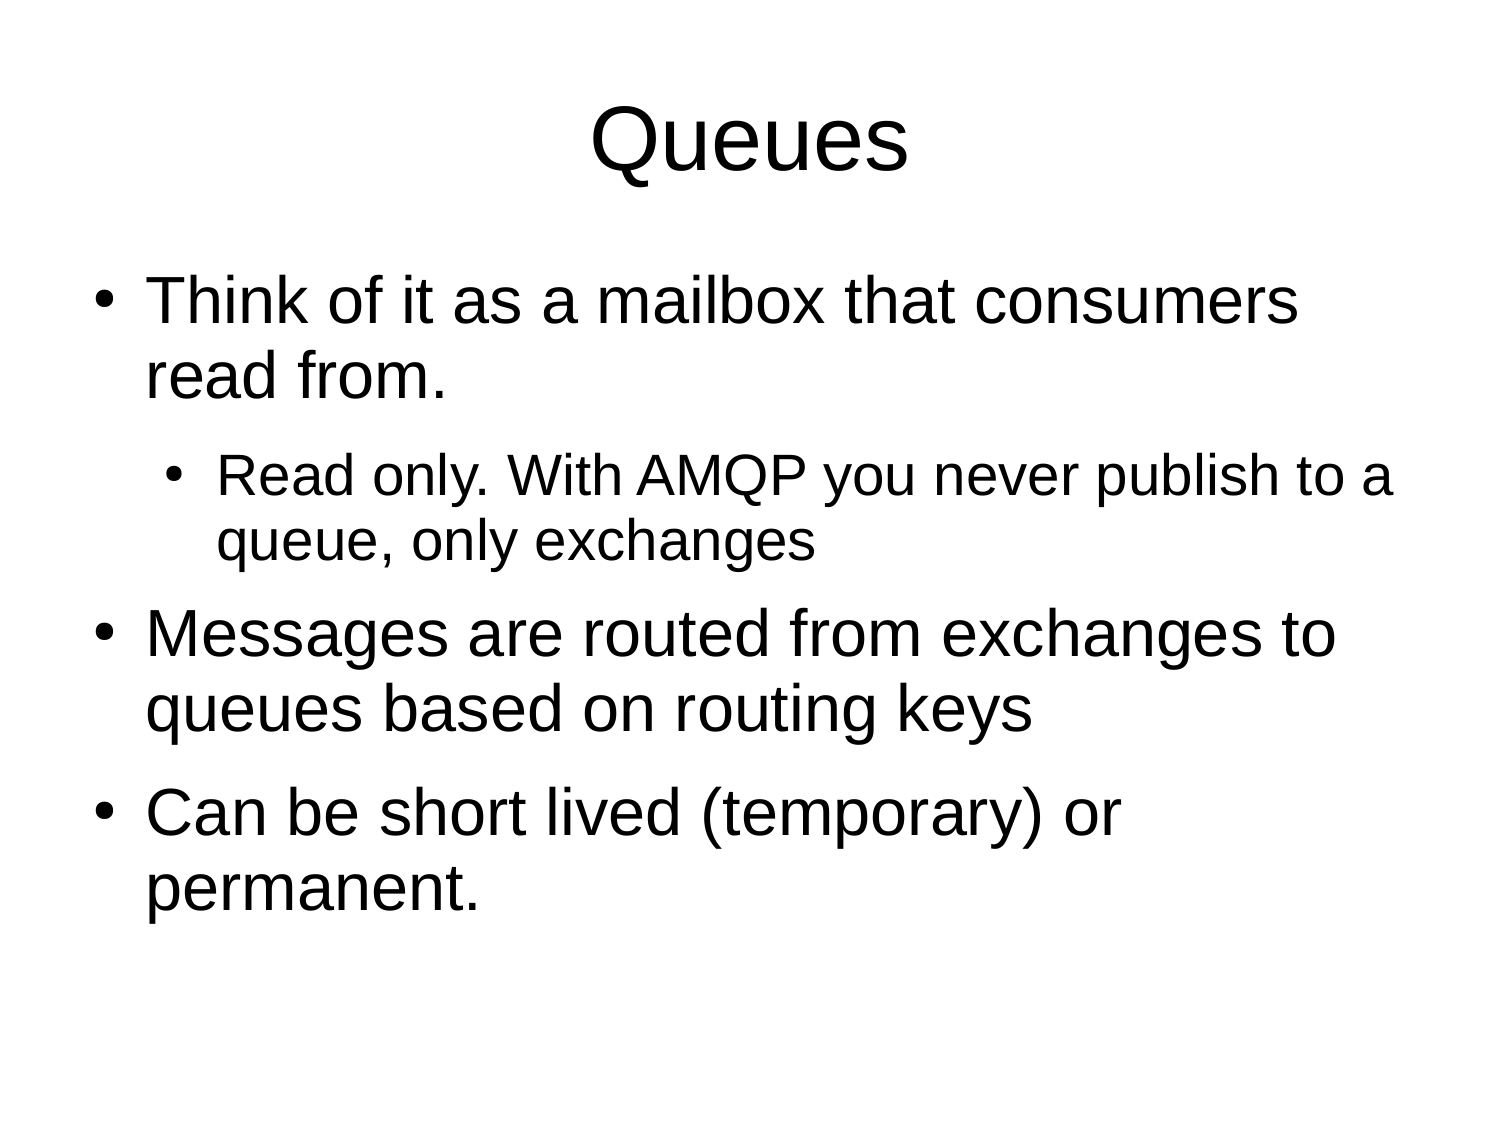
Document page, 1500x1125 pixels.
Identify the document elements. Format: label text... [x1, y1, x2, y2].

title Queues [75, 44, 1425, 233]
list Think of it as a mailbox that consumers read from. Read only. With AMQP you never publish to a queue, only exchanges Messages are routed from exchanges to queues based on routing keys Can be short lived (temporary) or permanent. [75, 263, 1425, 1006]
